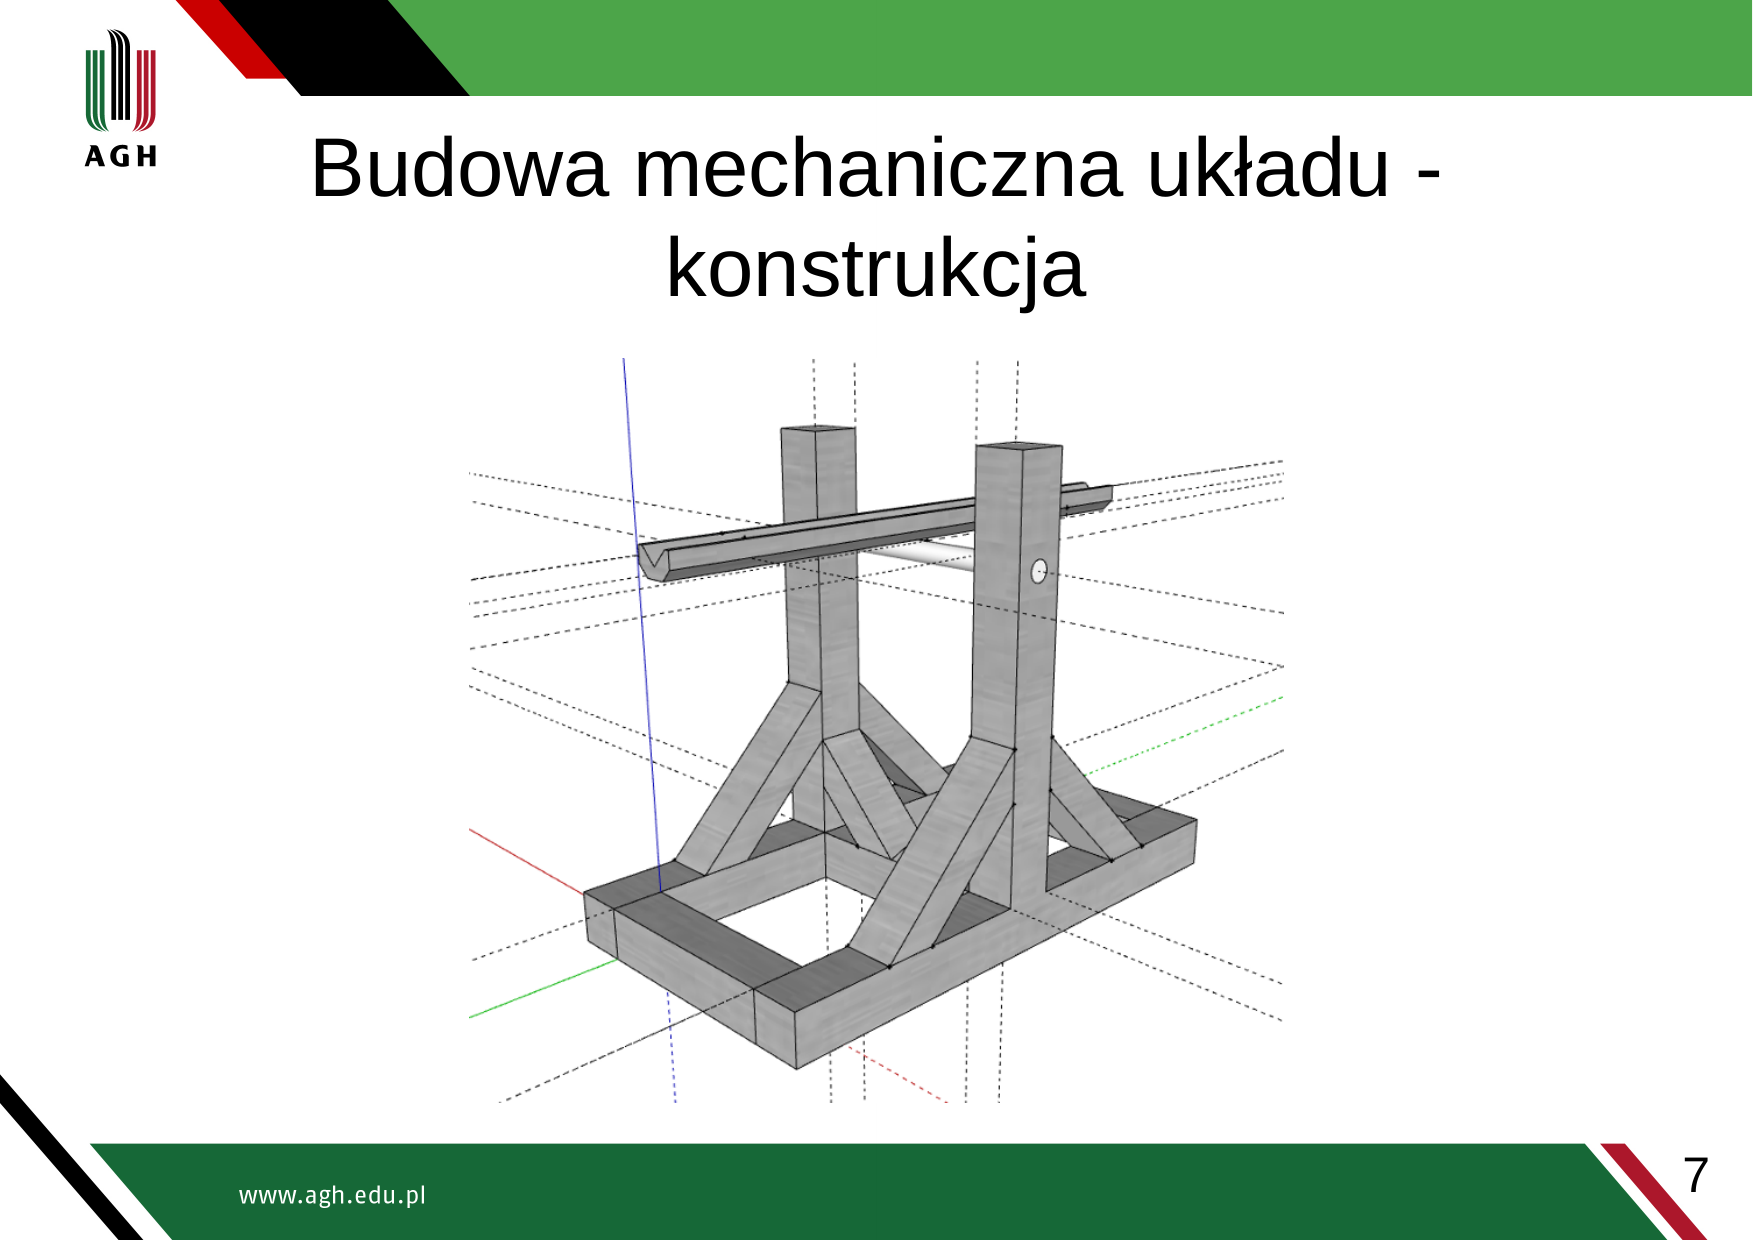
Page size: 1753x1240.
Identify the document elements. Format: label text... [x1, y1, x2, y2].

picture [0, 0, 1753, 1240]
title Budowa mechaniczna układu - konstrukcja [131, 105, 1622, 323]
